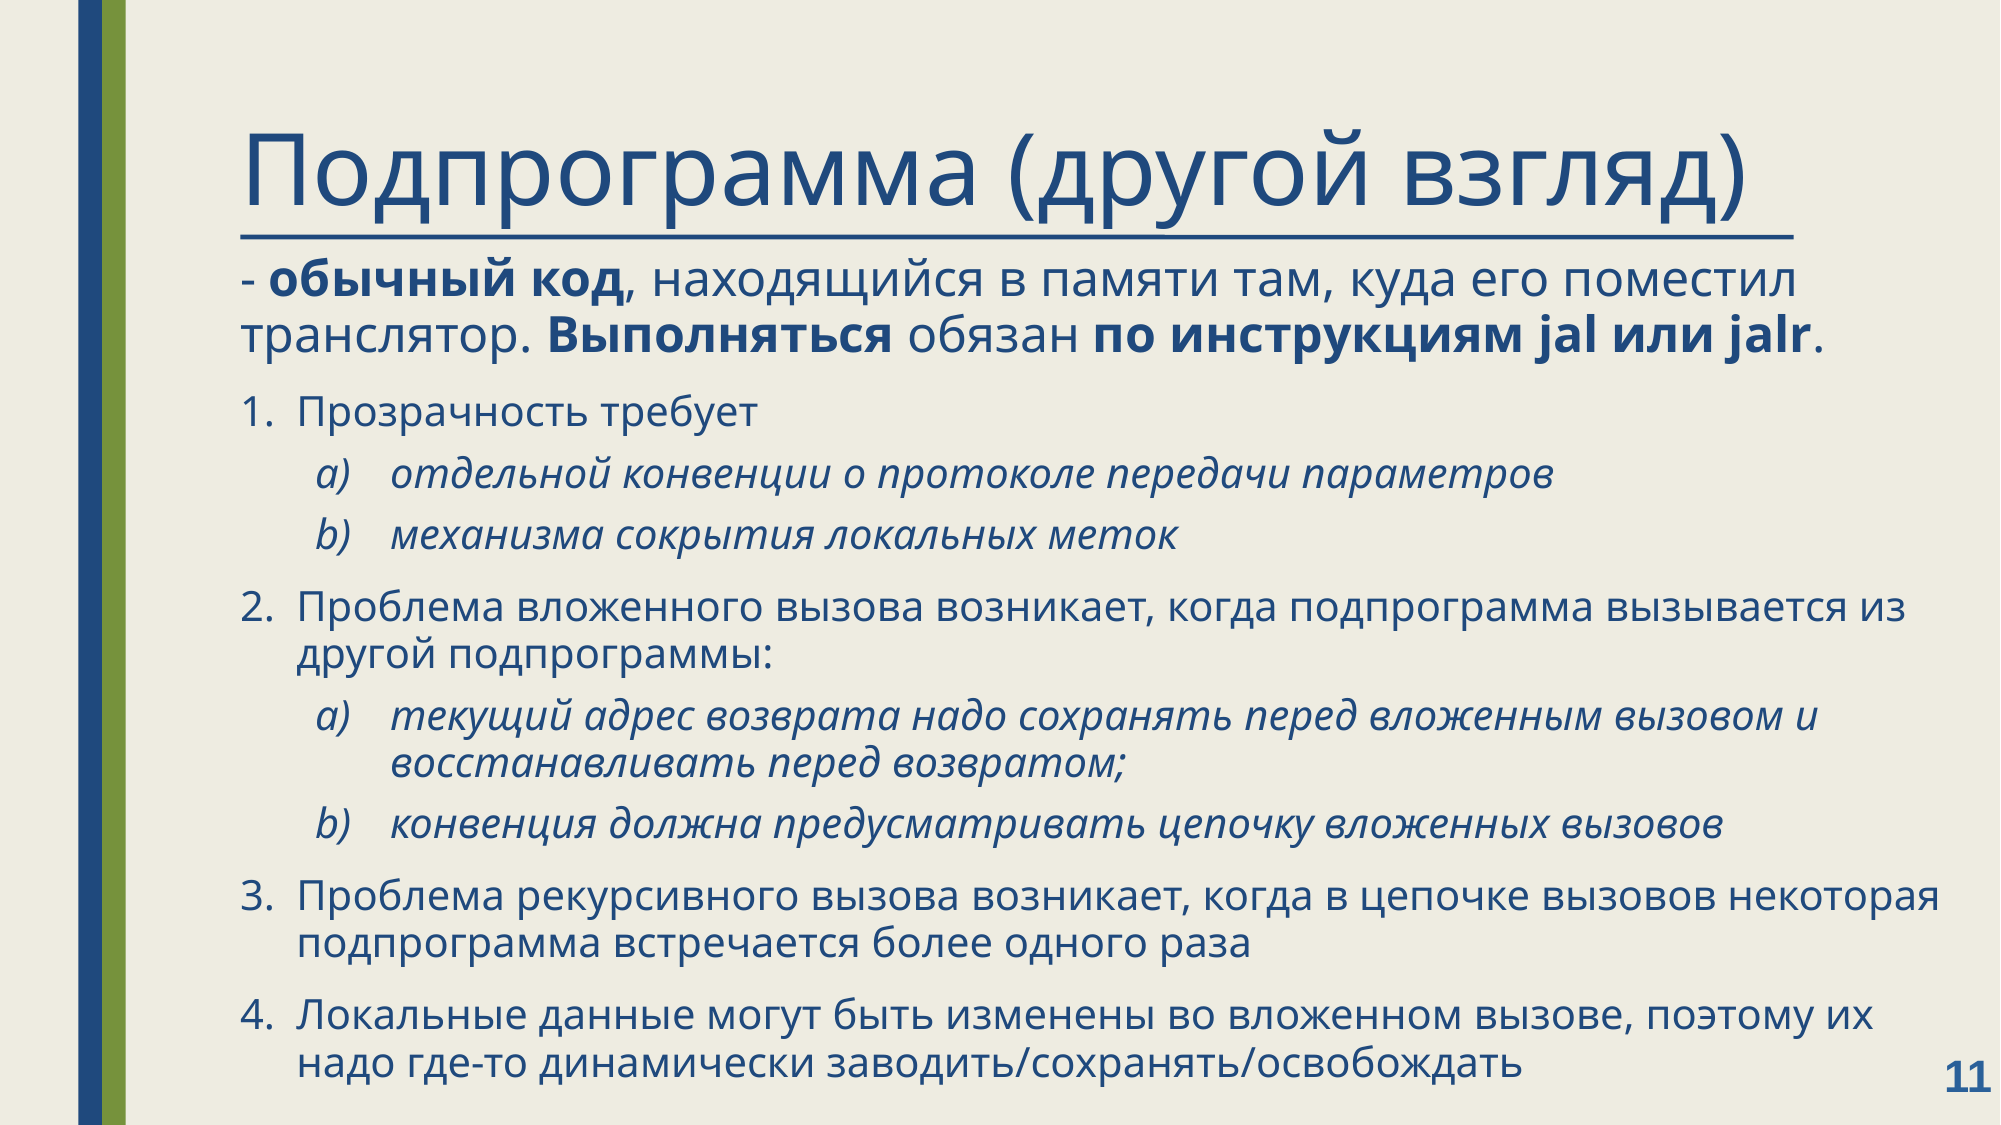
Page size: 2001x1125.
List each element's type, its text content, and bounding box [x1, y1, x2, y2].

text_box <номер> [1766, 1043, 1998, 1125]
list - обычный код, находящийся в памяти там, куда его поместил транслятор. Выполняться обязан по инструкциям jal или jalr. Прозрачность требует отдельной конвенции о протоколе передачи параметров механизма сокрытия локальных меток Проблема вложенного вызова возникает, когда подпрограмма вызывается из другой подпрограммы: текущий адрес возврата надо сохранять перед вложенным вызовом и восстанавливать перед возвратом; конвенция должна предусматривать цепочку вложенных вызовов Проблема рекурсивного вызова возникает, когда в цепочке вызовов некоторая подпрограмма встречается более одного раза Локальные данные могут быть изменены во вложенном вызове, поэтому их надо где-то динамически заводить/сохранять/освобождать [225, 243, 1965, 1125]
title Подпрограмма (другой взгляд) [225, 112, 1800, 231]
